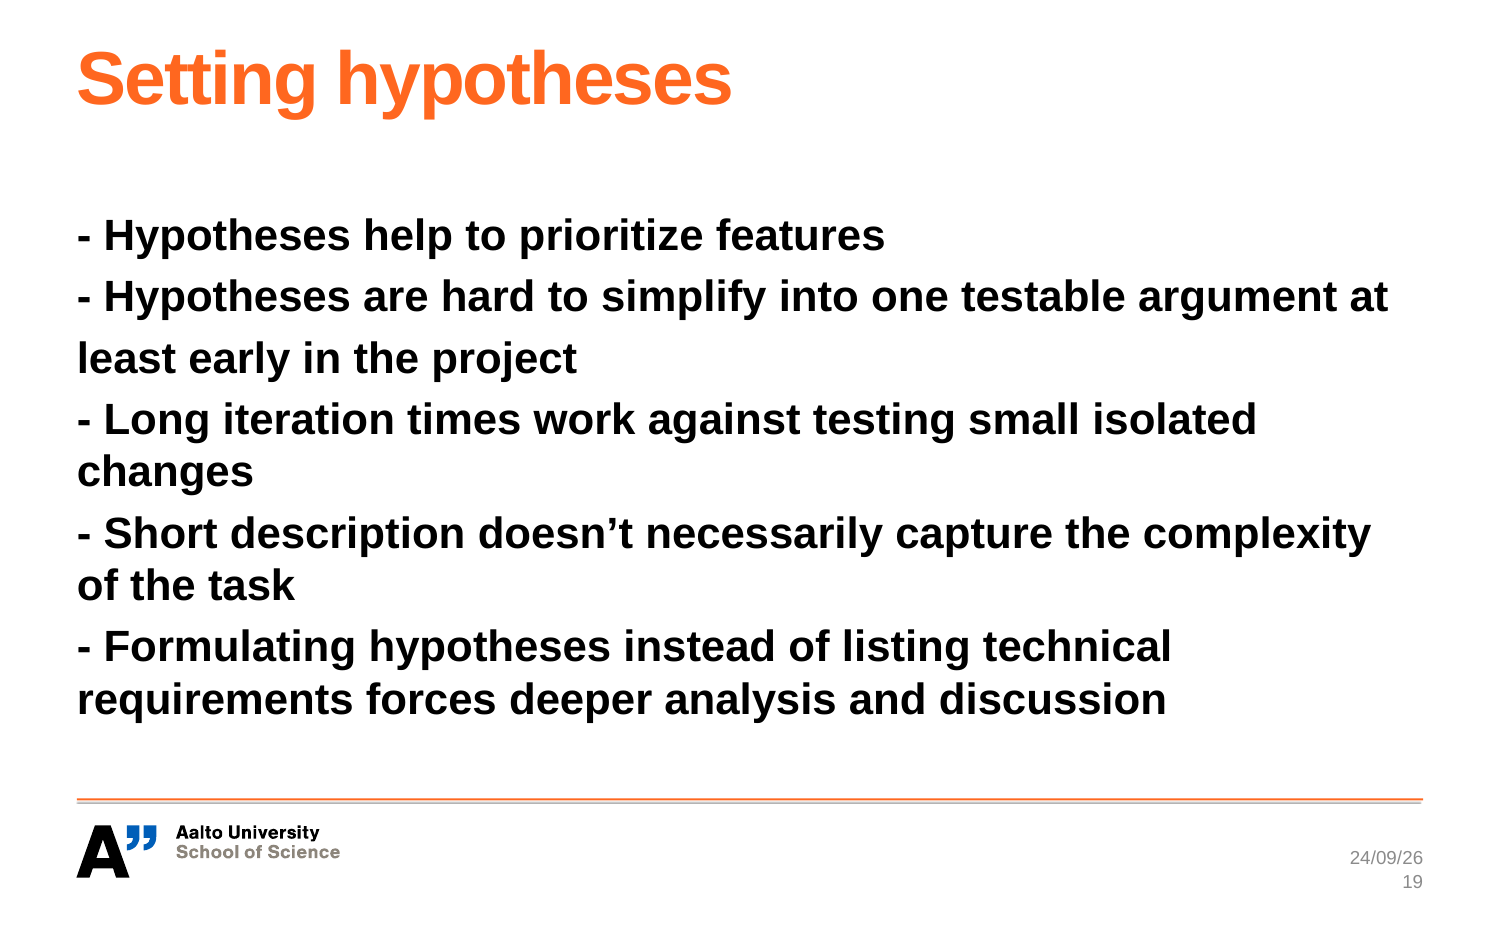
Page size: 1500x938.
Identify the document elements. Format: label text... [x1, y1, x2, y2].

slide_number 21/05/19 [829, 844, 1424, 870]
title Setting hypotheses [76, 43, 1424, 206]
list - Hypotheses help to prioritize features - Hypotheses are hard to simplify into one testable argument at least early in the project - Long iteration times work against testing small isolated changes - Short description doesn’t necessarily capture the complexity of the task - Formulating hypotheses instead of listing technical requirements forces deeper analysis and discussion [76, 206, 1424, 755]
slide_number <number> [829, 870, 1424, 893]
